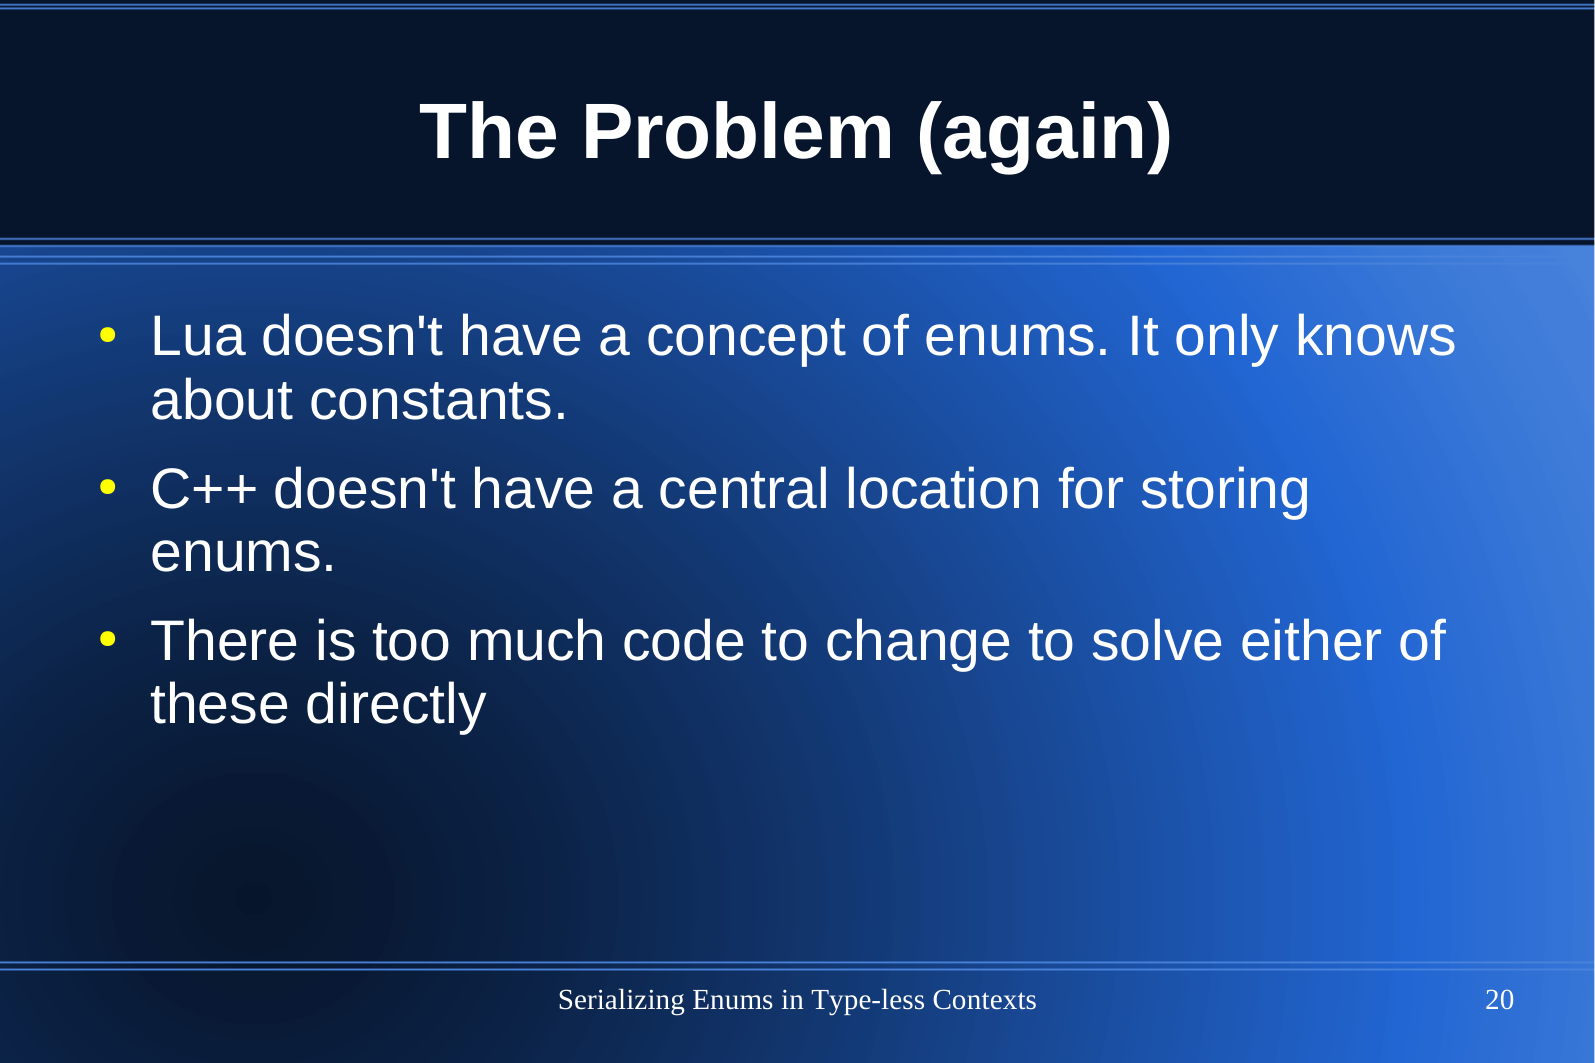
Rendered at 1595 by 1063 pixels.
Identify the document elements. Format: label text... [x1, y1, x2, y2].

title The Problem (again) [79, 42, 1515, 220]
list Lua doesn't have a concept of enums. It only knows about constants. C++ doesn't have a central location for storing enums. There is too much code to change to solve either of these directly [79, 304, 1515, 921]
picture [0, 0, 1595, 1063]
